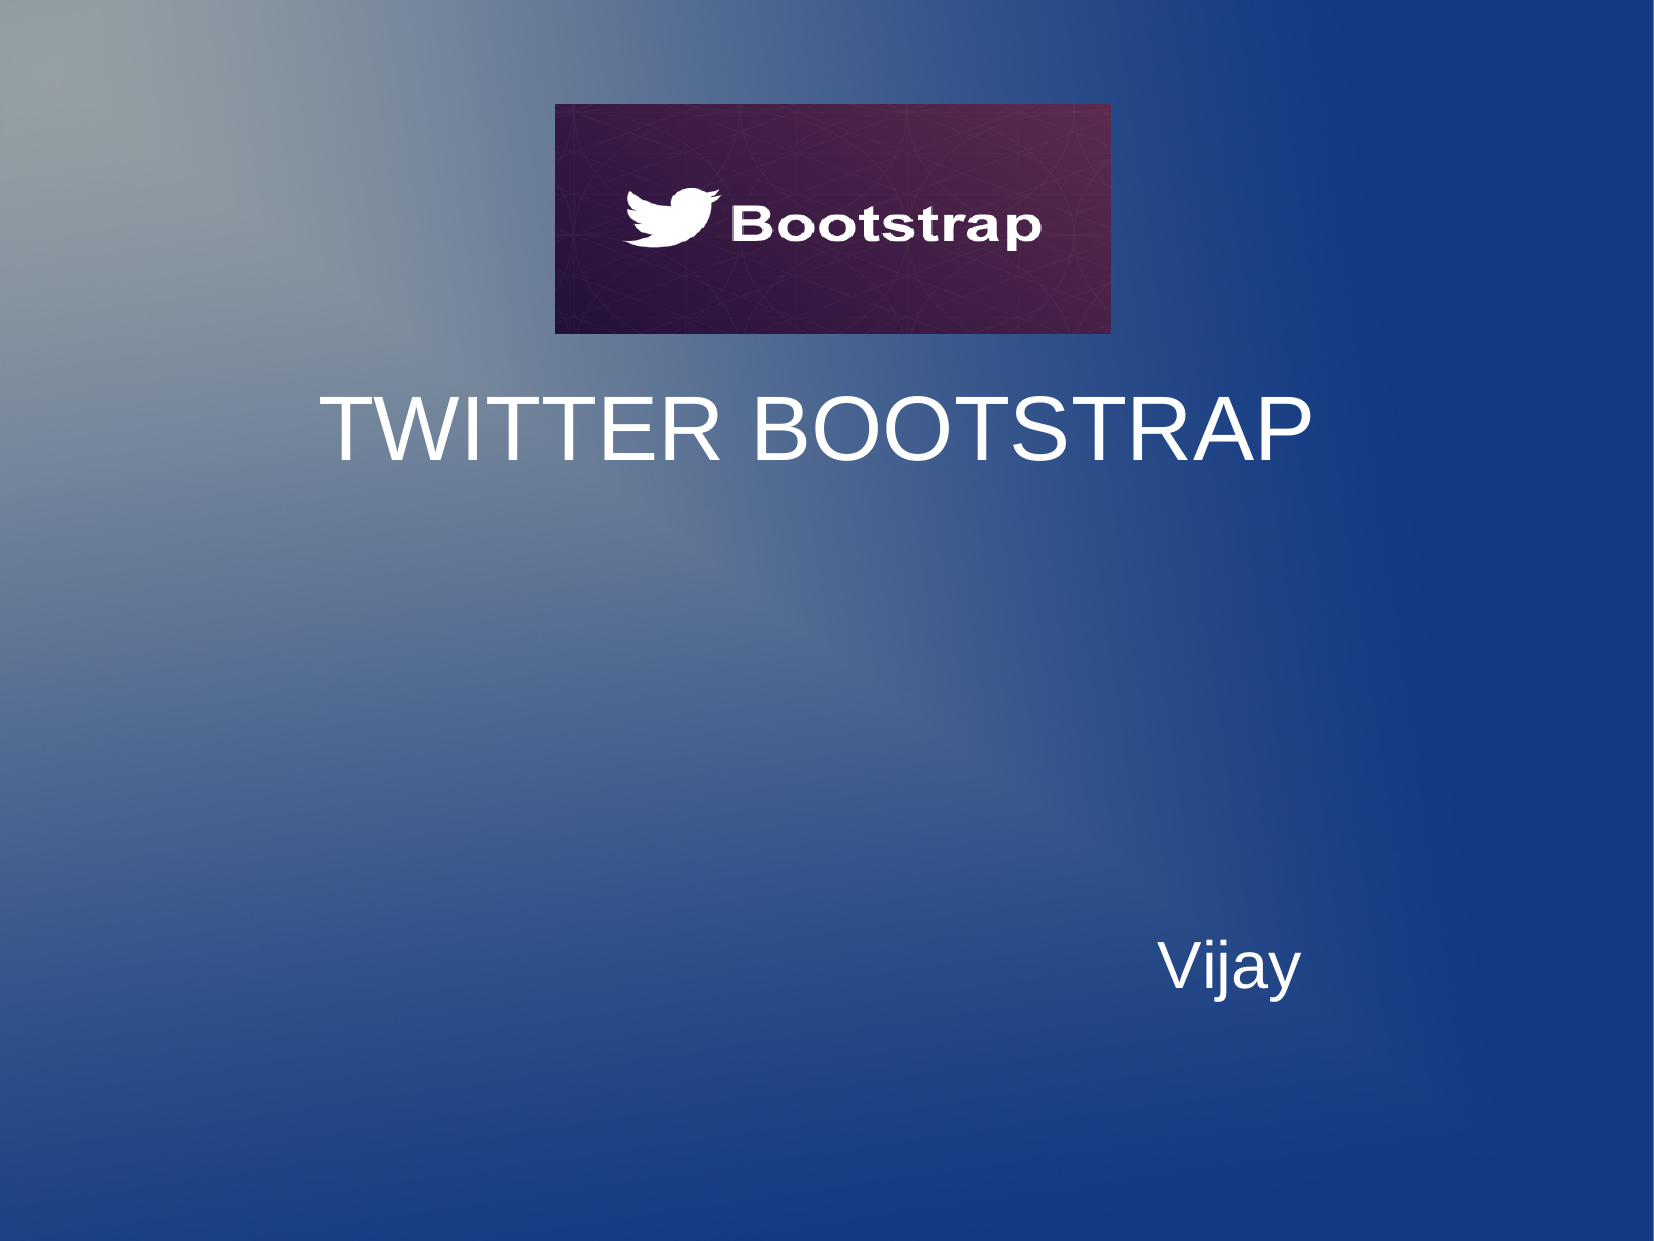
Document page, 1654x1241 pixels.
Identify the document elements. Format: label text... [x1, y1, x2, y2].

picture [0, 0, 1654, 1241]
subtitle TWITTER BOOTSTRAP Vijay [90, 330, 1546, 1051]
title [82, 49, 1571, 257]
